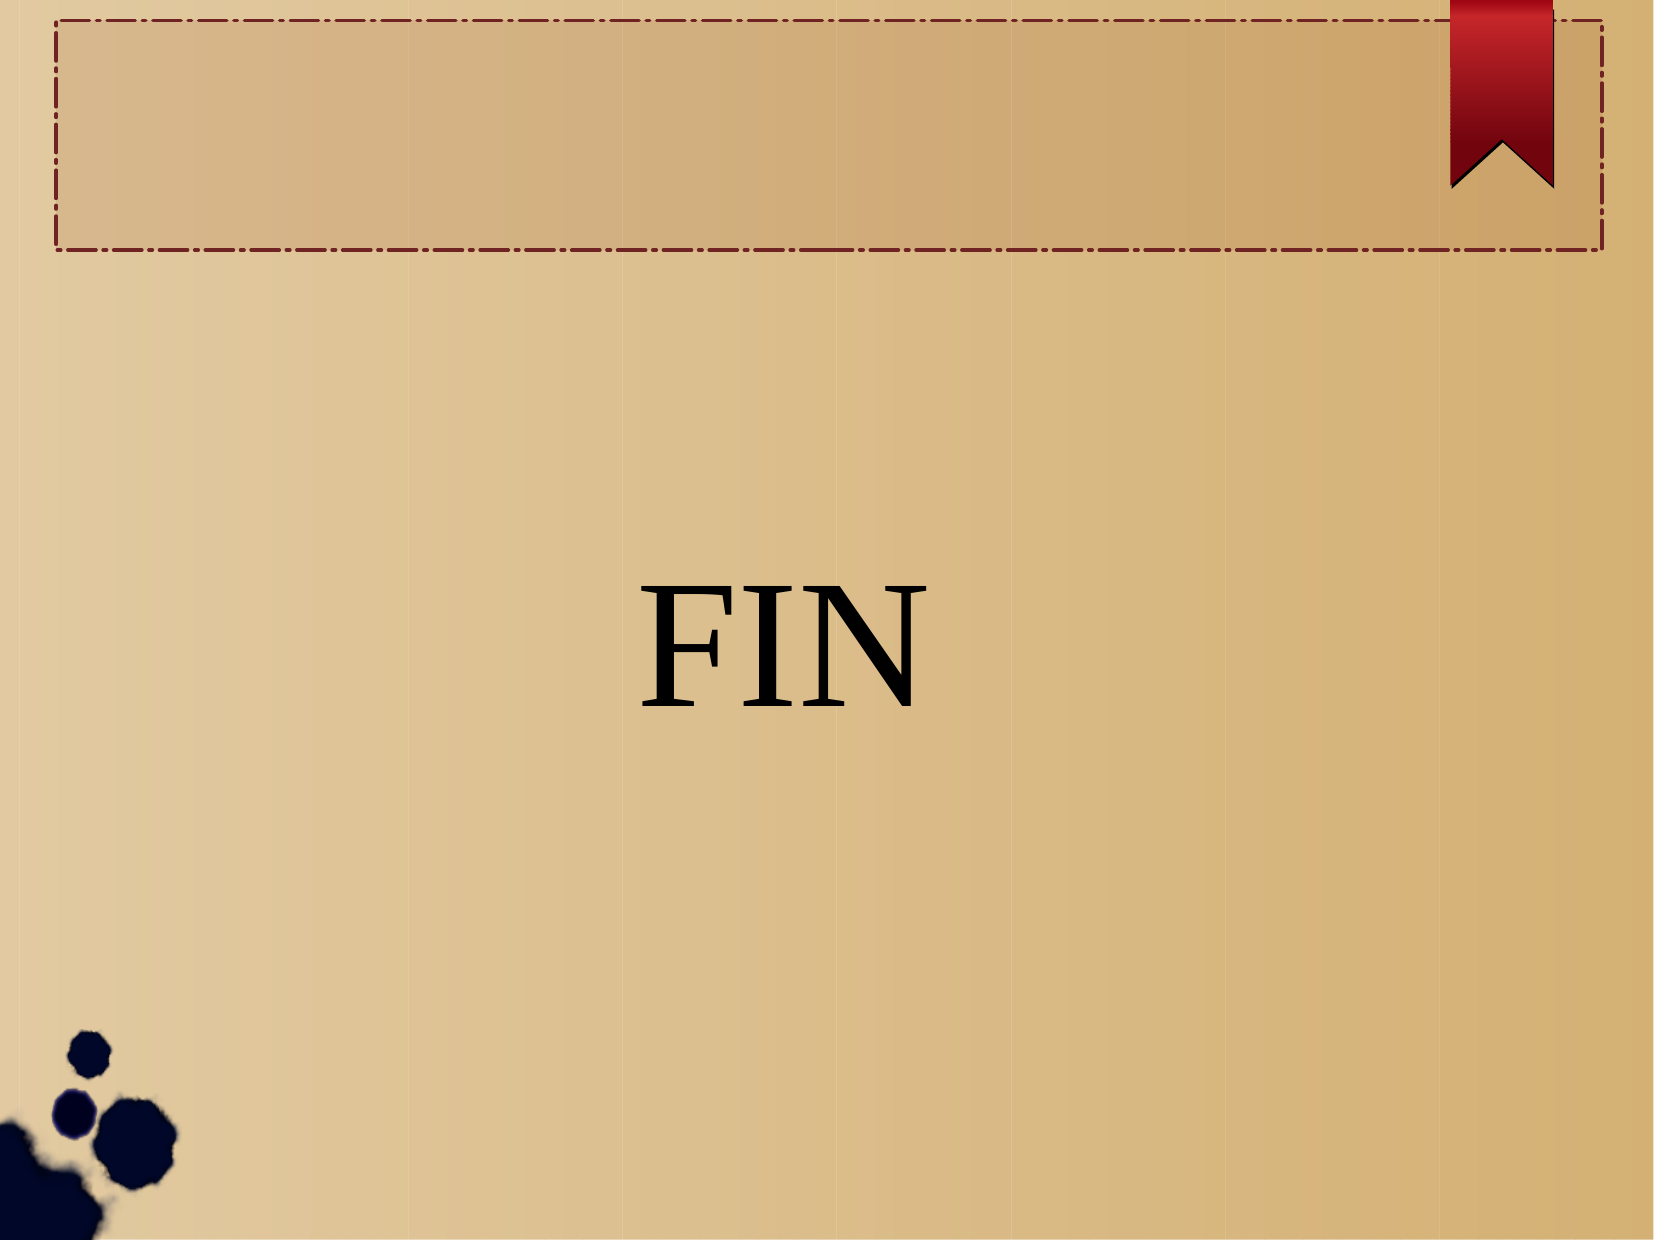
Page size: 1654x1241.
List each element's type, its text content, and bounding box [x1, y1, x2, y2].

list FIN [552, 543, 1654, 1241]
